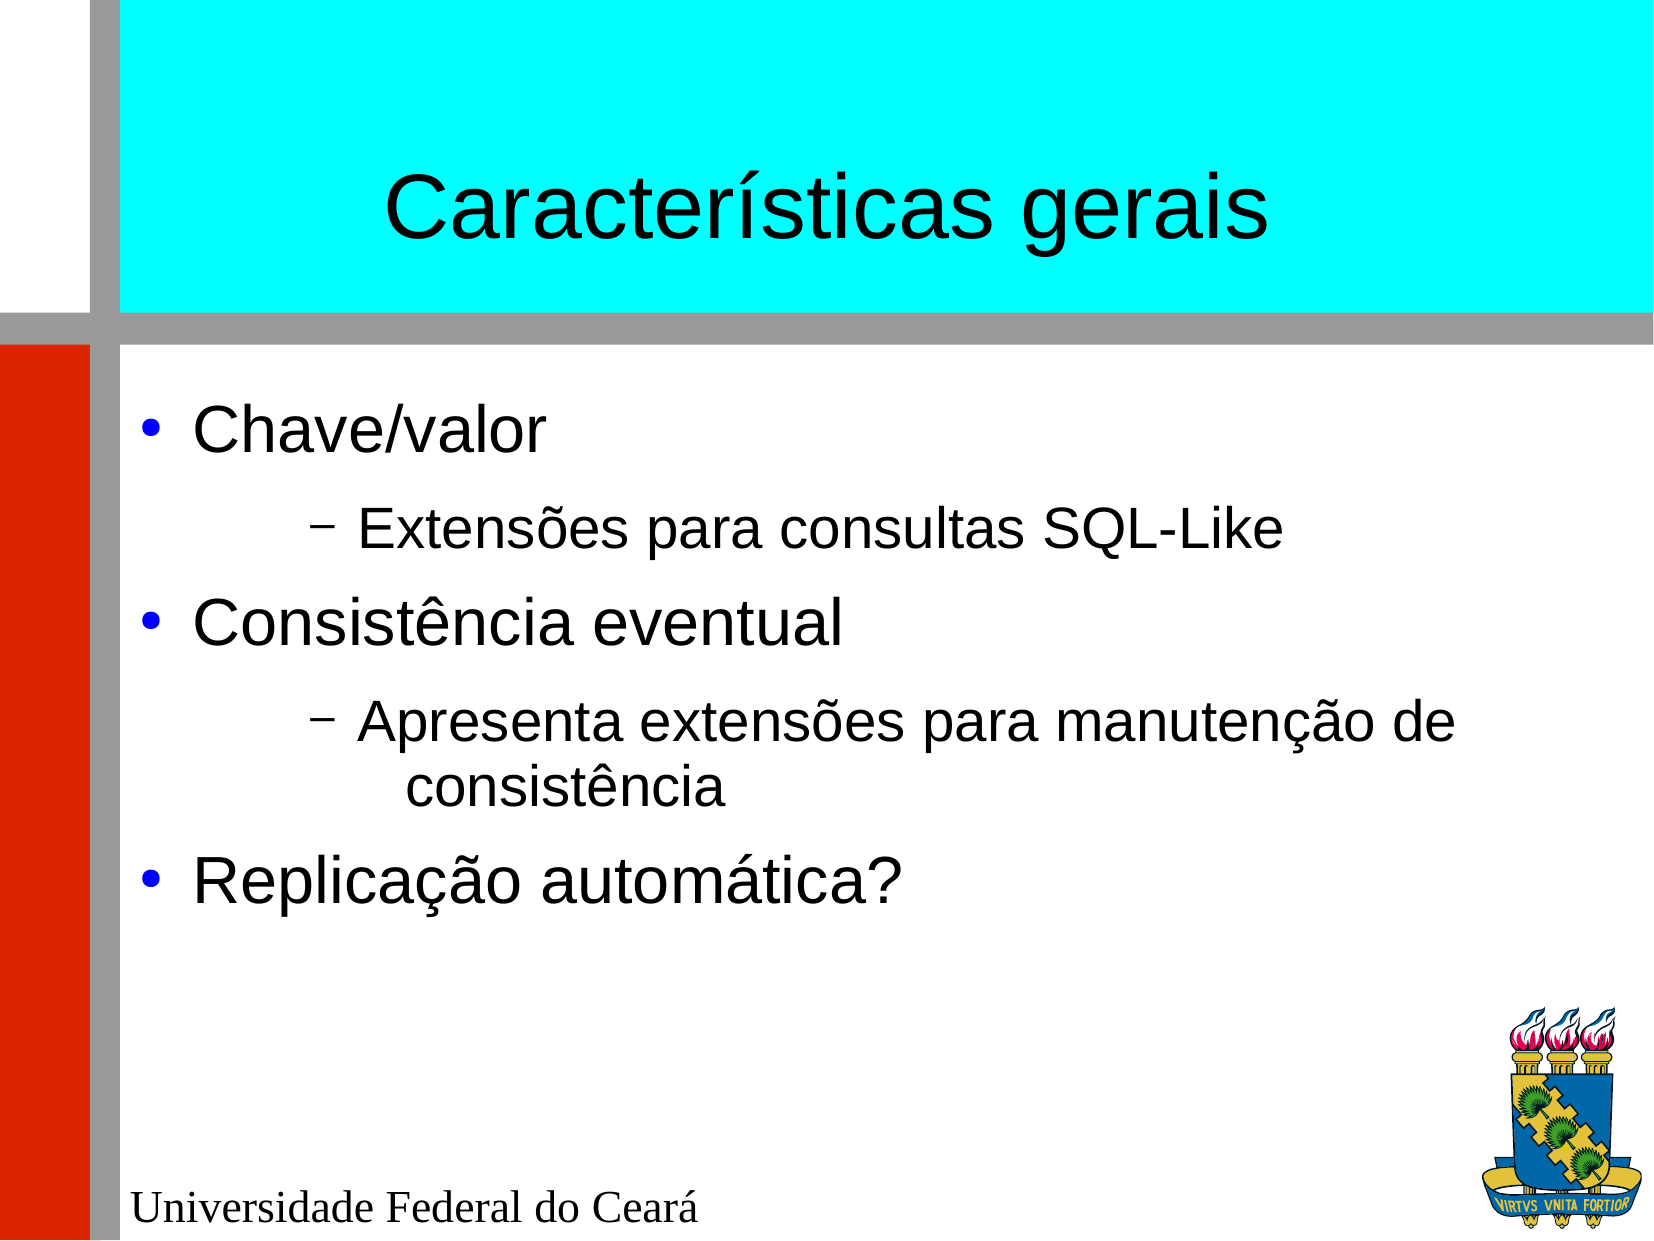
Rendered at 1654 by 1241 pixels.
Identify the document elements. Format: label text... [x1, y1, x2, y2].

list Chave/valor Extensões para consultas SQL-Like Consistência eventual Apresenta extensões para manutenção de consistência Replicação automática? [121, 391, 1534, 1111]
title Características gerais [121, 102, 1534, 310]
